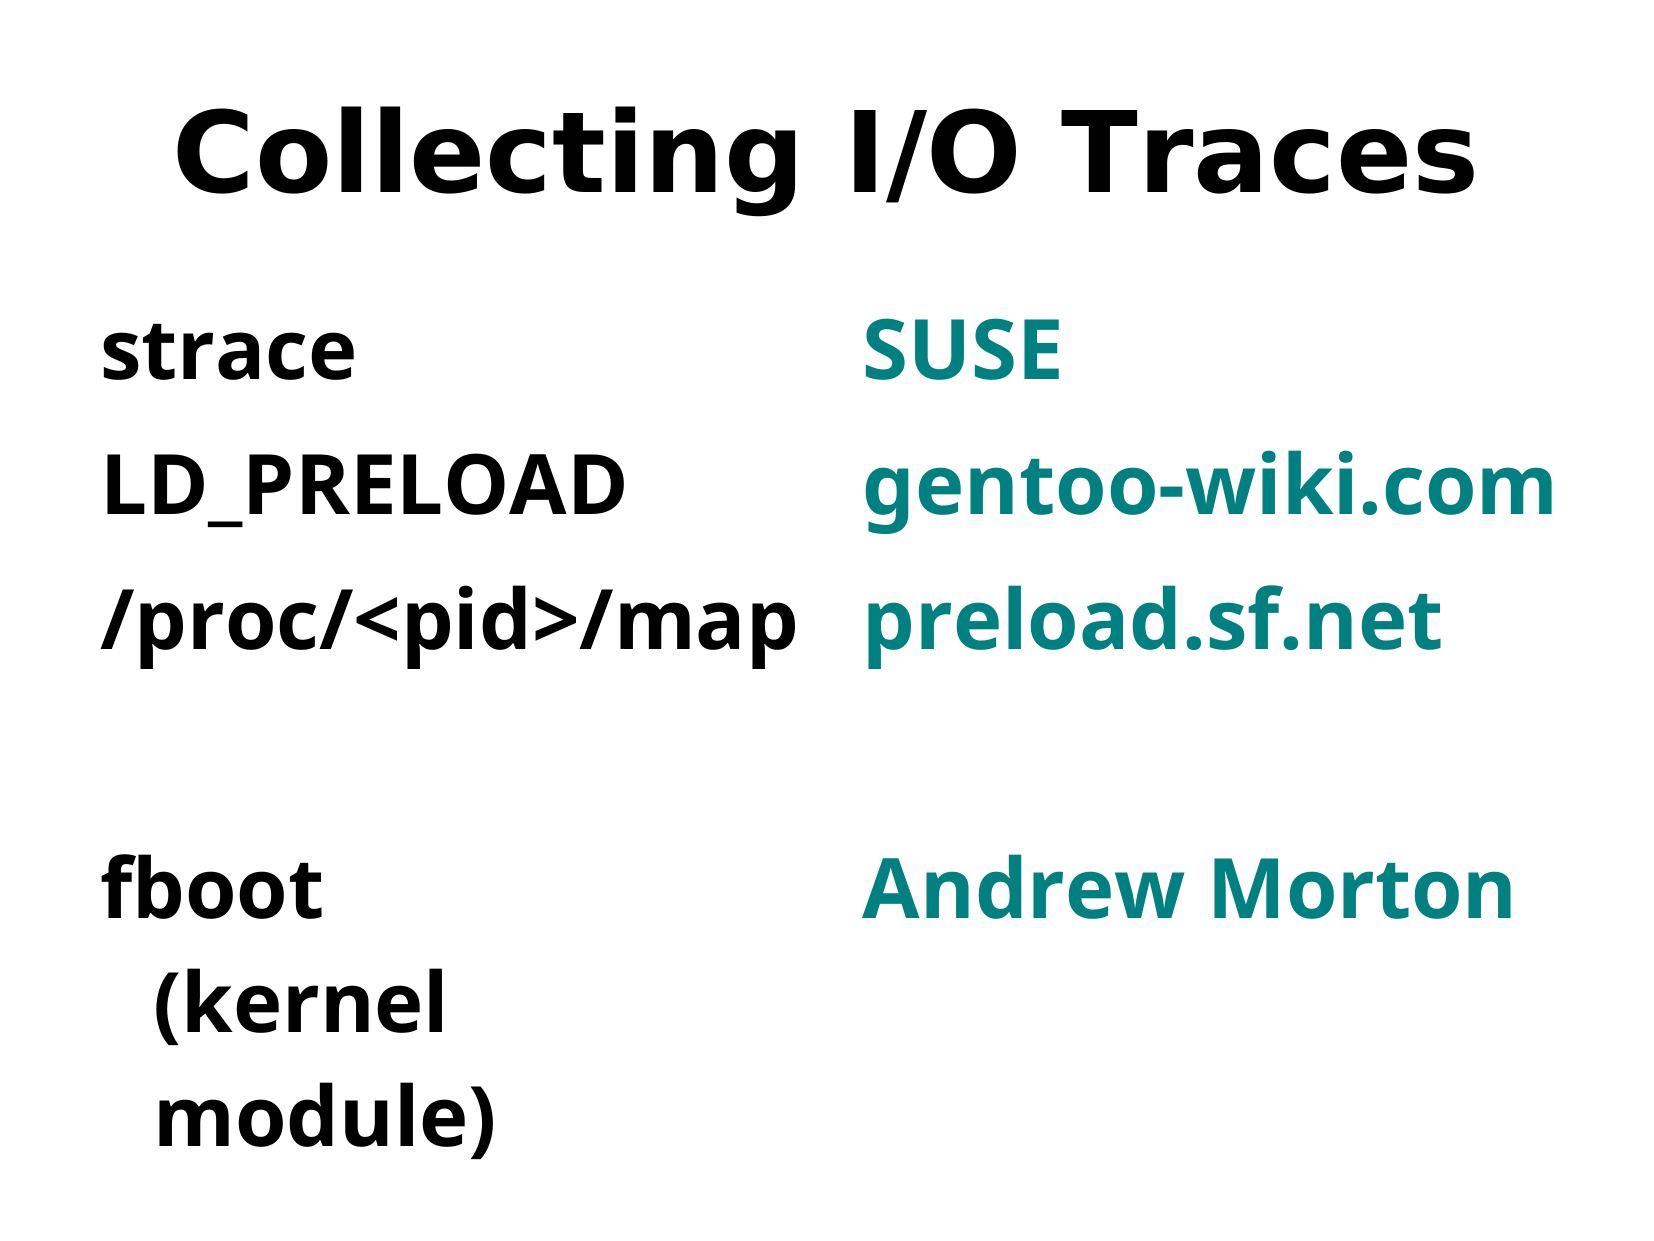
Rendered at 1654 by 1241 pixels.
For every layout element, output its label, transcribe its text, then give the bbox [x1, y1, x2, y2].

list strace LD_PRELOAD /proc/<pid>/map fboot (kernel module) [82, 290, 809, 1149]
title Collecting I/O Traces [82, 49, 1571, 257]
list SUSE gentoo-wiki.com preload.sf.net Andrew Morton [845, 290, 1572, 1109]
